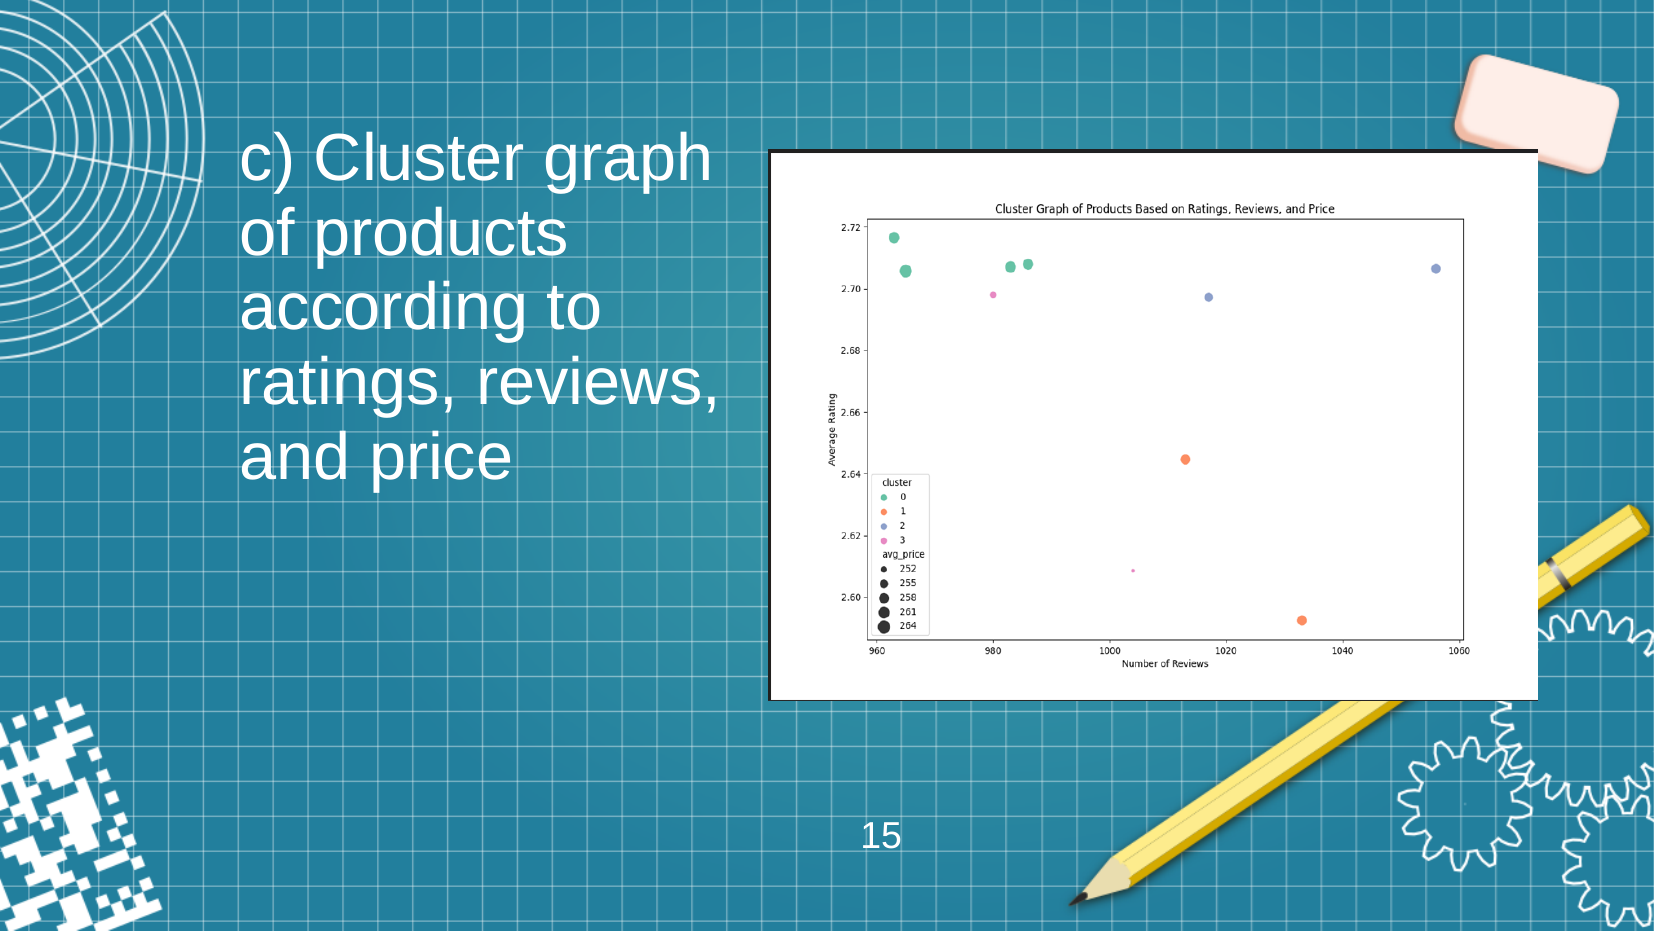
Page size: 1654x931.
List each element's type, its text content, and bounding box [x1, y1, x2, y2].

text_box <number> [750, 806, 1013, 863]
picture [0, 0, 1654, 931]
text_box c) Cluster graph of products according to ratings, reviews, and price [225, 112, 751, 788]
